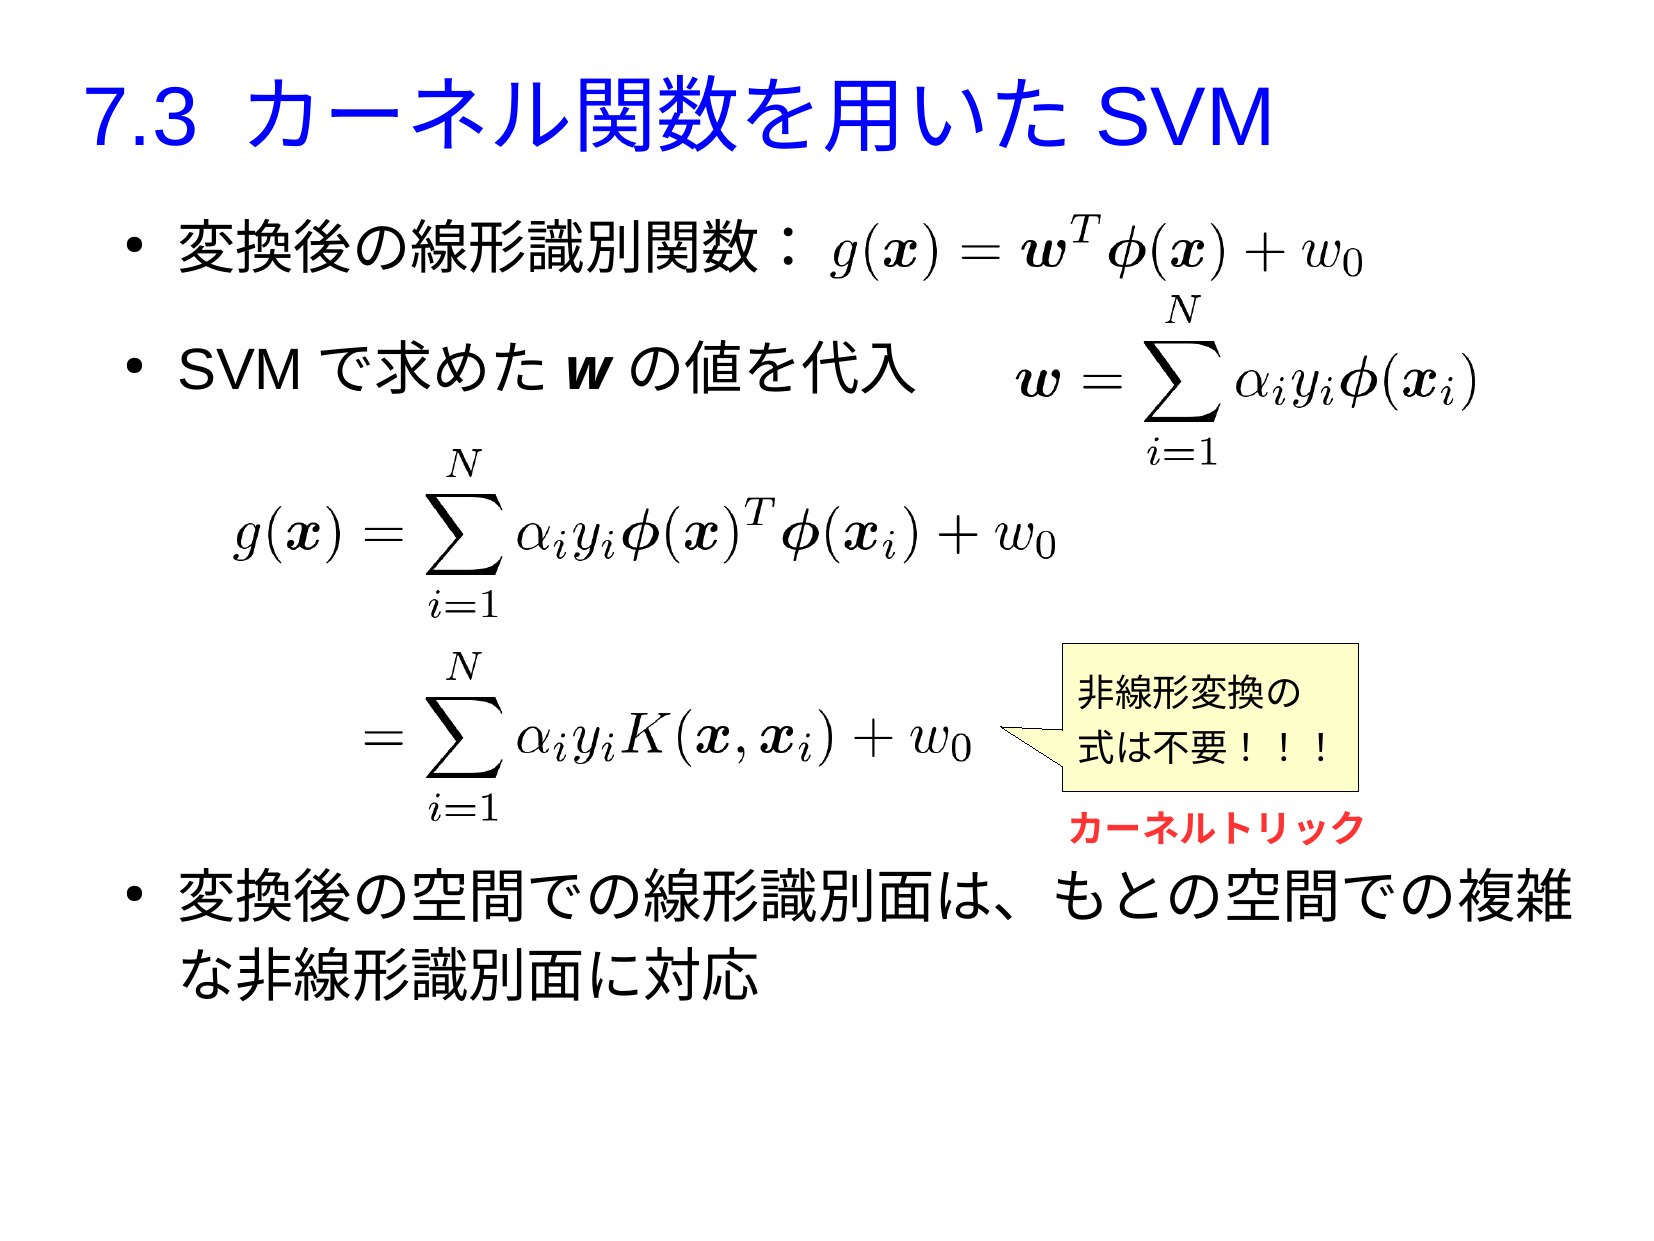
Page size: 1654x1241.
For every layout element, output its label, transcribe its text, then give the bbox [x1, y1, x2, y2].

text_box カーネルトリック [1052, 791, 1382, 863]
picture [830, 214, 1362, 281]
text_box 非線形変換の 式は不要！！！ [1000, 643, 1359, 791]
title 7.3 カーネル関数を用いたSVM [82, 49, 1571, 178]
list 変換後の線形識別関数： SVMで求めたwの値を代入 変換後の空間での線形識別面は、もとの空間での複雑な非線形識別面に対応 [106, 206, 1595, 1076]
picture [233, 295, 1475, 821]
